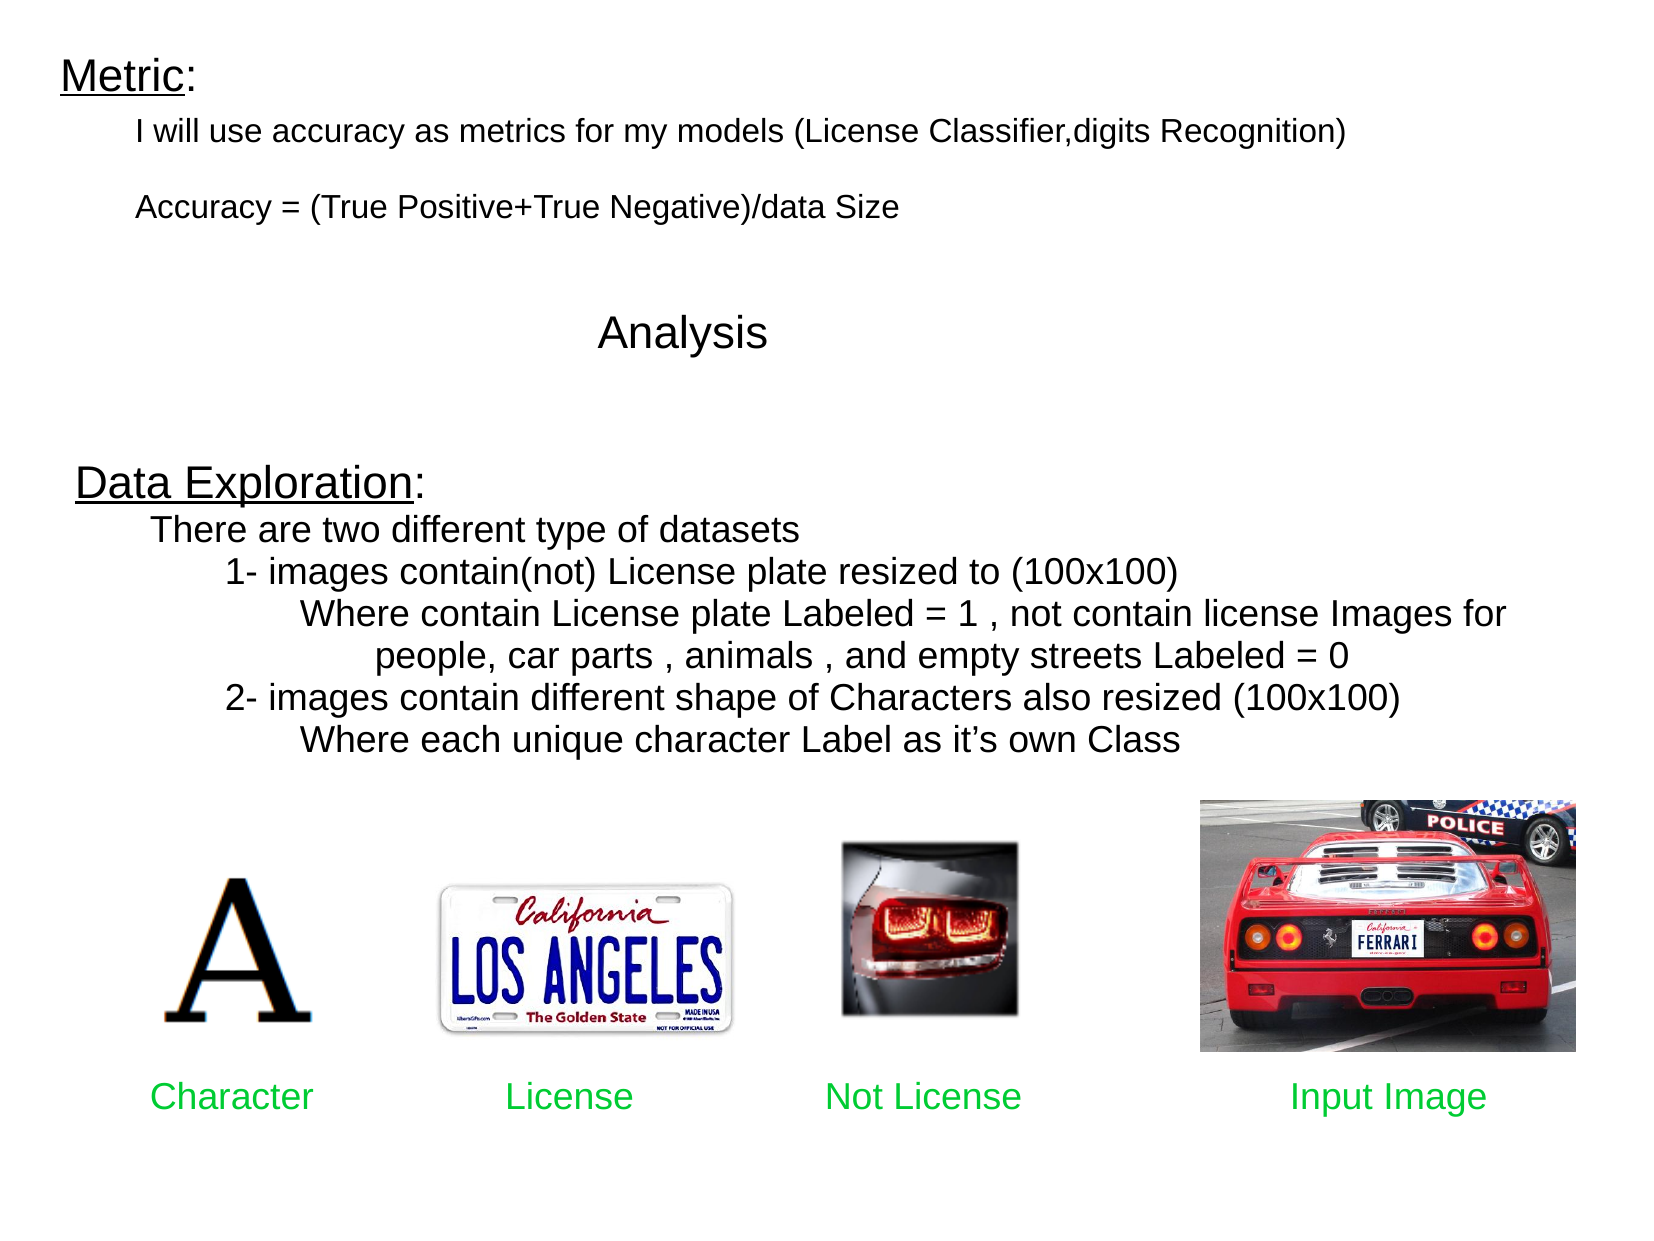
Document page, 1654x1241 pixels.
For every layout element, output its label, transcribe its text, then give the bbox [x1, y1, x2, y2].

picture [150, 864, 331, 1051]
text_box License [480, 1068, 676, 1126]
picture [1200, 800, 1576, 1052]
picture [435, 809, 736, 1111]
text_box Analysis [570, 300, 961, 367]
text_box Data Exploration: There are two different type of datasets 1- images contain(not) License plate resized to (100x100) Where contain License plate Labeled = 1 , not contain license Images for people, car parts , animals , and empty streets Labeled = 0 2- images contain different shape of Characters also resized (100x100) Where each unique character Label as it’s own Class [60, 450, 1621, 811]
text_box Not License [810, 1068, 1066, 1126]
text_box Input Image [1275, 1068, 1531, 1126]
text_box Character [135, 1068, 331, 1126]
title Metric: I will use accuracy as metrics for my models (License Classifier,digits Recognition) Accuracy = (True Positive+True Negative)/data Size [60, 49, 1636, 286]
picture [840, 839, 1021, 1021]
